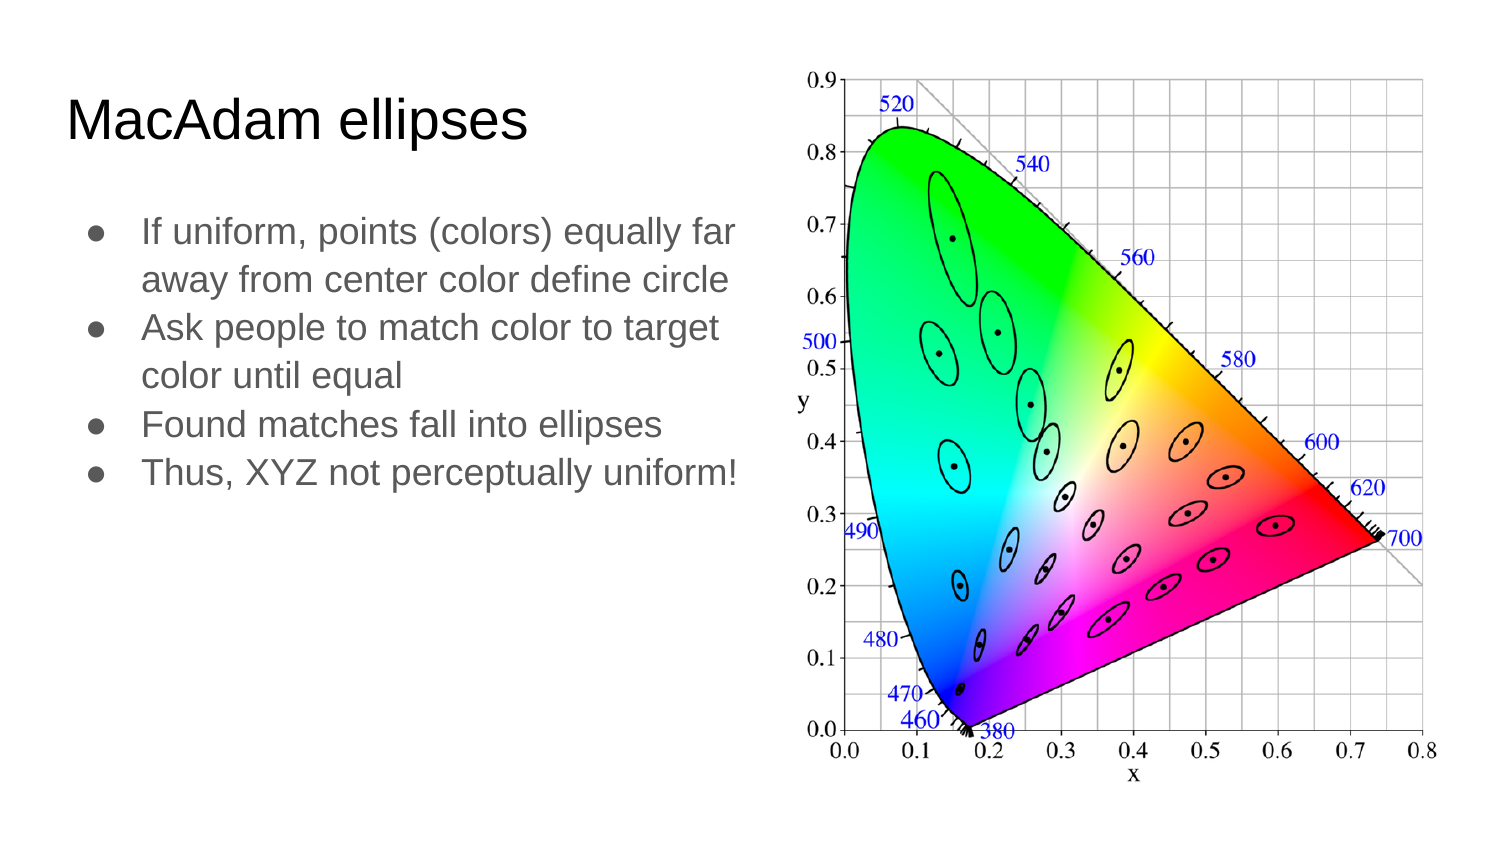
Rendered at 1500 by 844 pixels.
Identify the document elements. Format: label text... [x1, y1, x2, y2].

title MacAdam ellipses [51, 72, 778, 167]
picture [778, 51, 1449, 793]
list If uniform, points (colors) equally far away from center color define circle Ask people to match color to target color until equal Found matches fall into ellipses Thus, XYZ not perceptually uniform! [51, 189, 778, 750]
